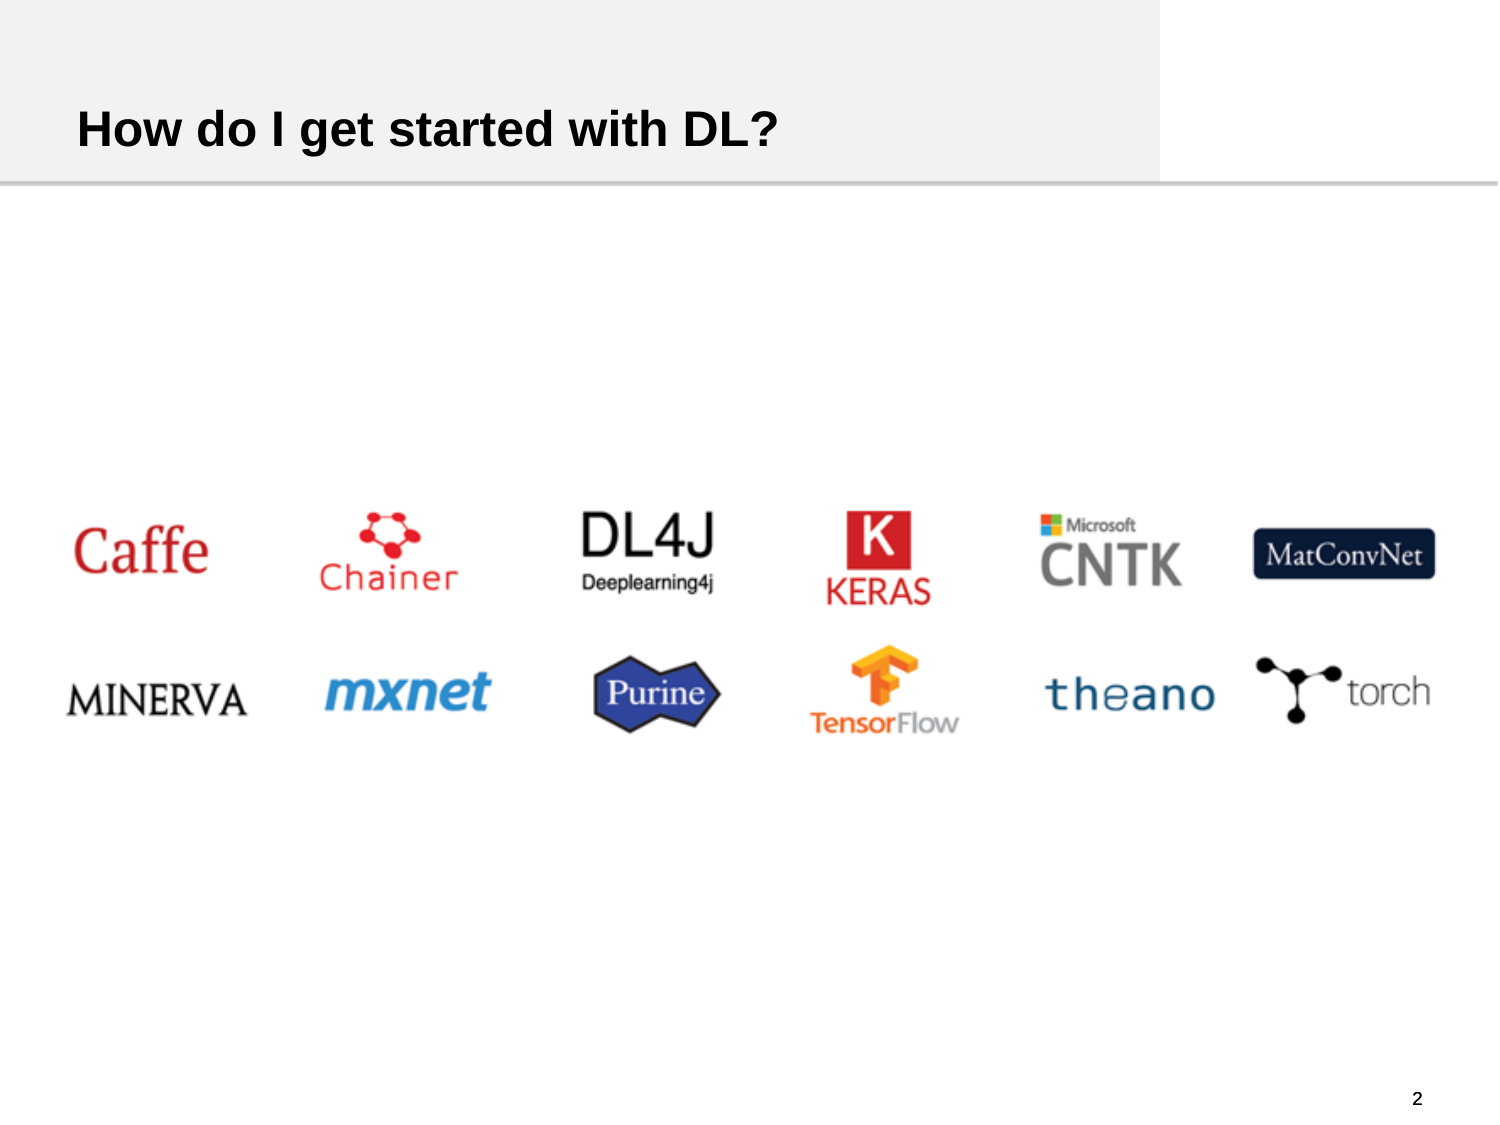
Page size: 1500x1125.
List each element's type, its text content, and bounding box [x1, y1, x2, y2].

text_box How do I get started with DL? [76, 39, 1042, 157]
picture [58, 491, 1442, 752]
